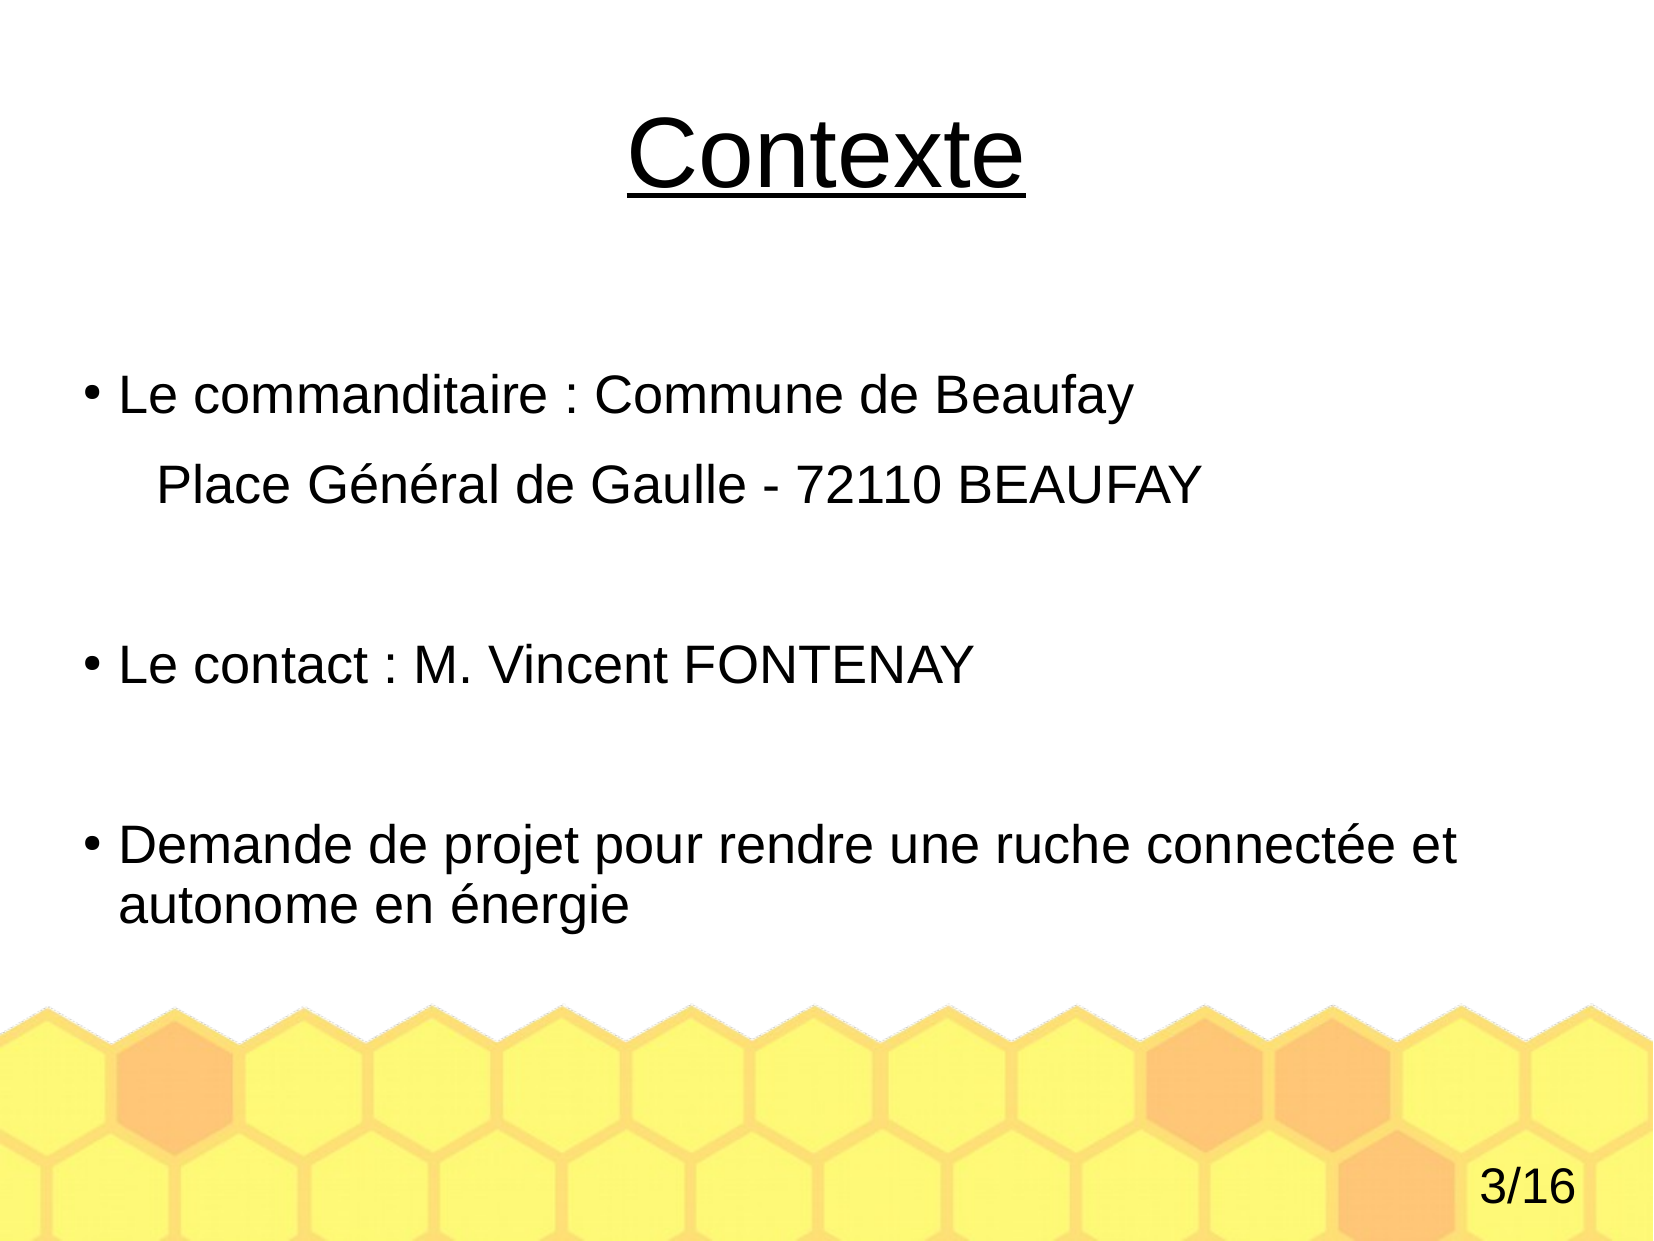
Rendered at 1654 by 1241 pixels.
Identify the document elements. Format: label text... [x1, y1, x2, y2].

subtitle Le commanditaire : Commune de Beaufay Place Général de Gaulle - 72110 BEAUFAY Le contact : M. Vincent FONTENAY Demande de projet pour rendre une ruche connectée et autonome en énergie [82, 290, 1571, 1010]
title Contexte [82, 49, 1571, 257]
picture [0, 1001, 1653, 1241]
text_box <numéro>/16 [1464, 1145, 1630, 1241]
